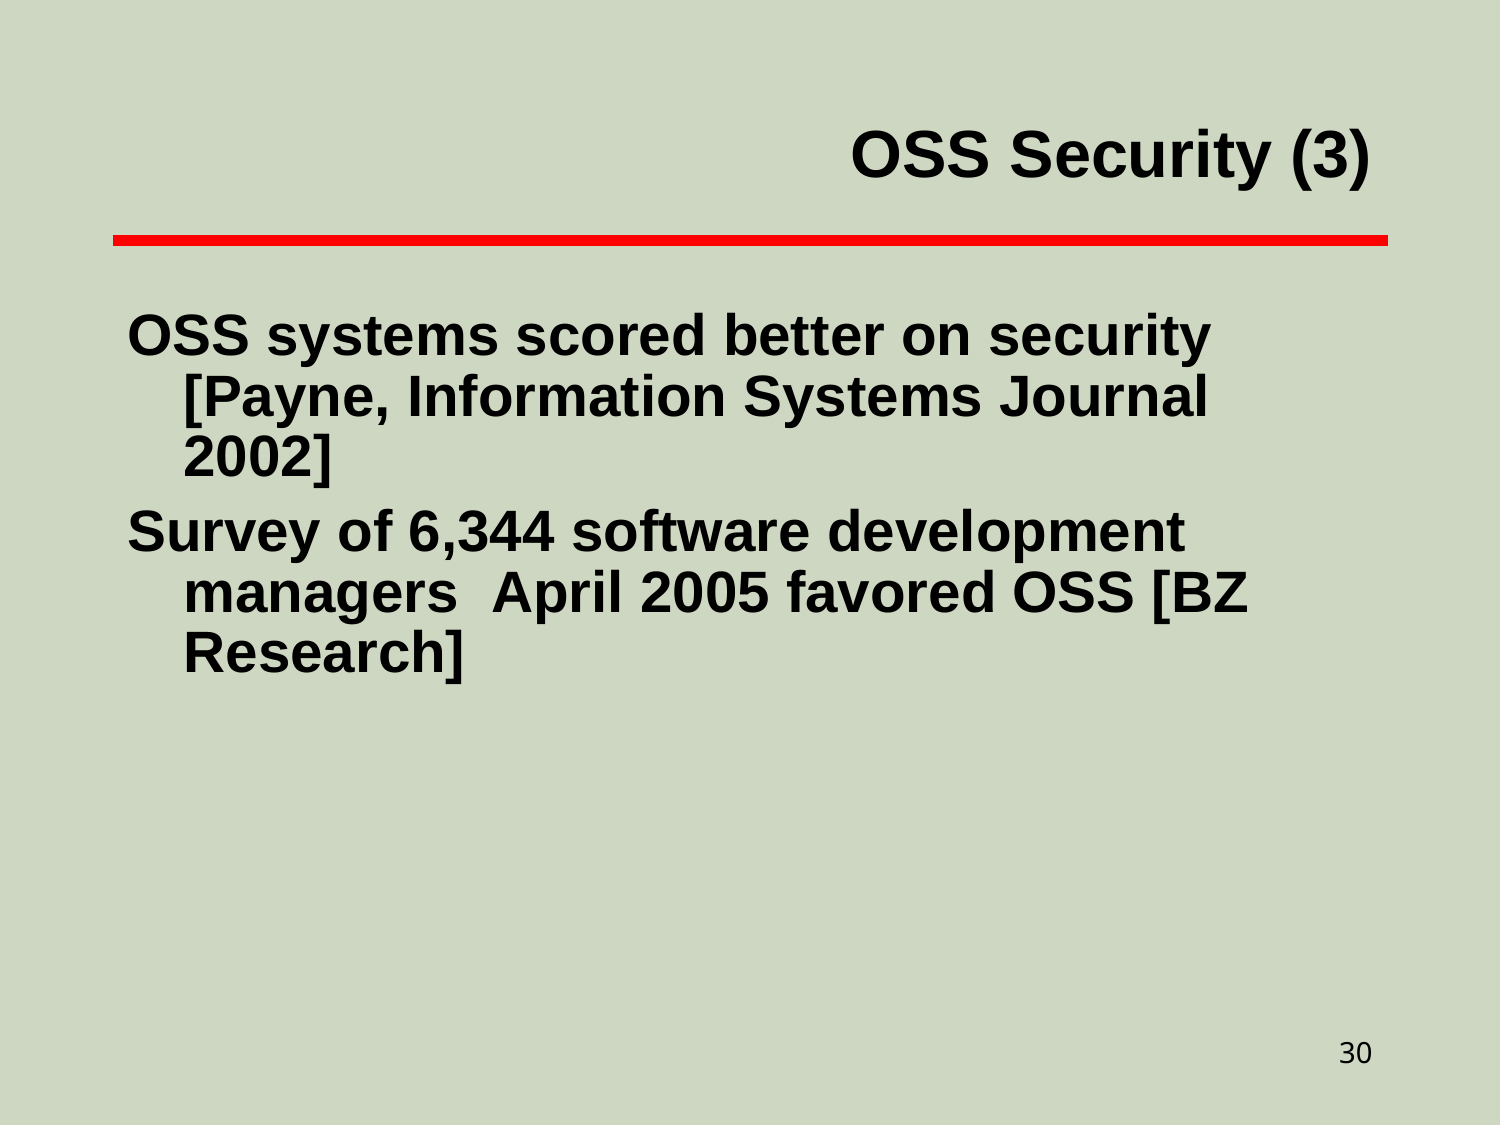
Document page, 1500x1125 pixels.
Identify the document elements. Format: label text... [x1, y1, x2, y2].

title OSS Security (3) [337, 85, 1388, 224]
list OSS systems scored better on security [Payne, Information Systems Journal 2002] Survey of 6,344 software development managers April 2005 favored OSS [BZ Research] [112, 299, 1388, 1000]
